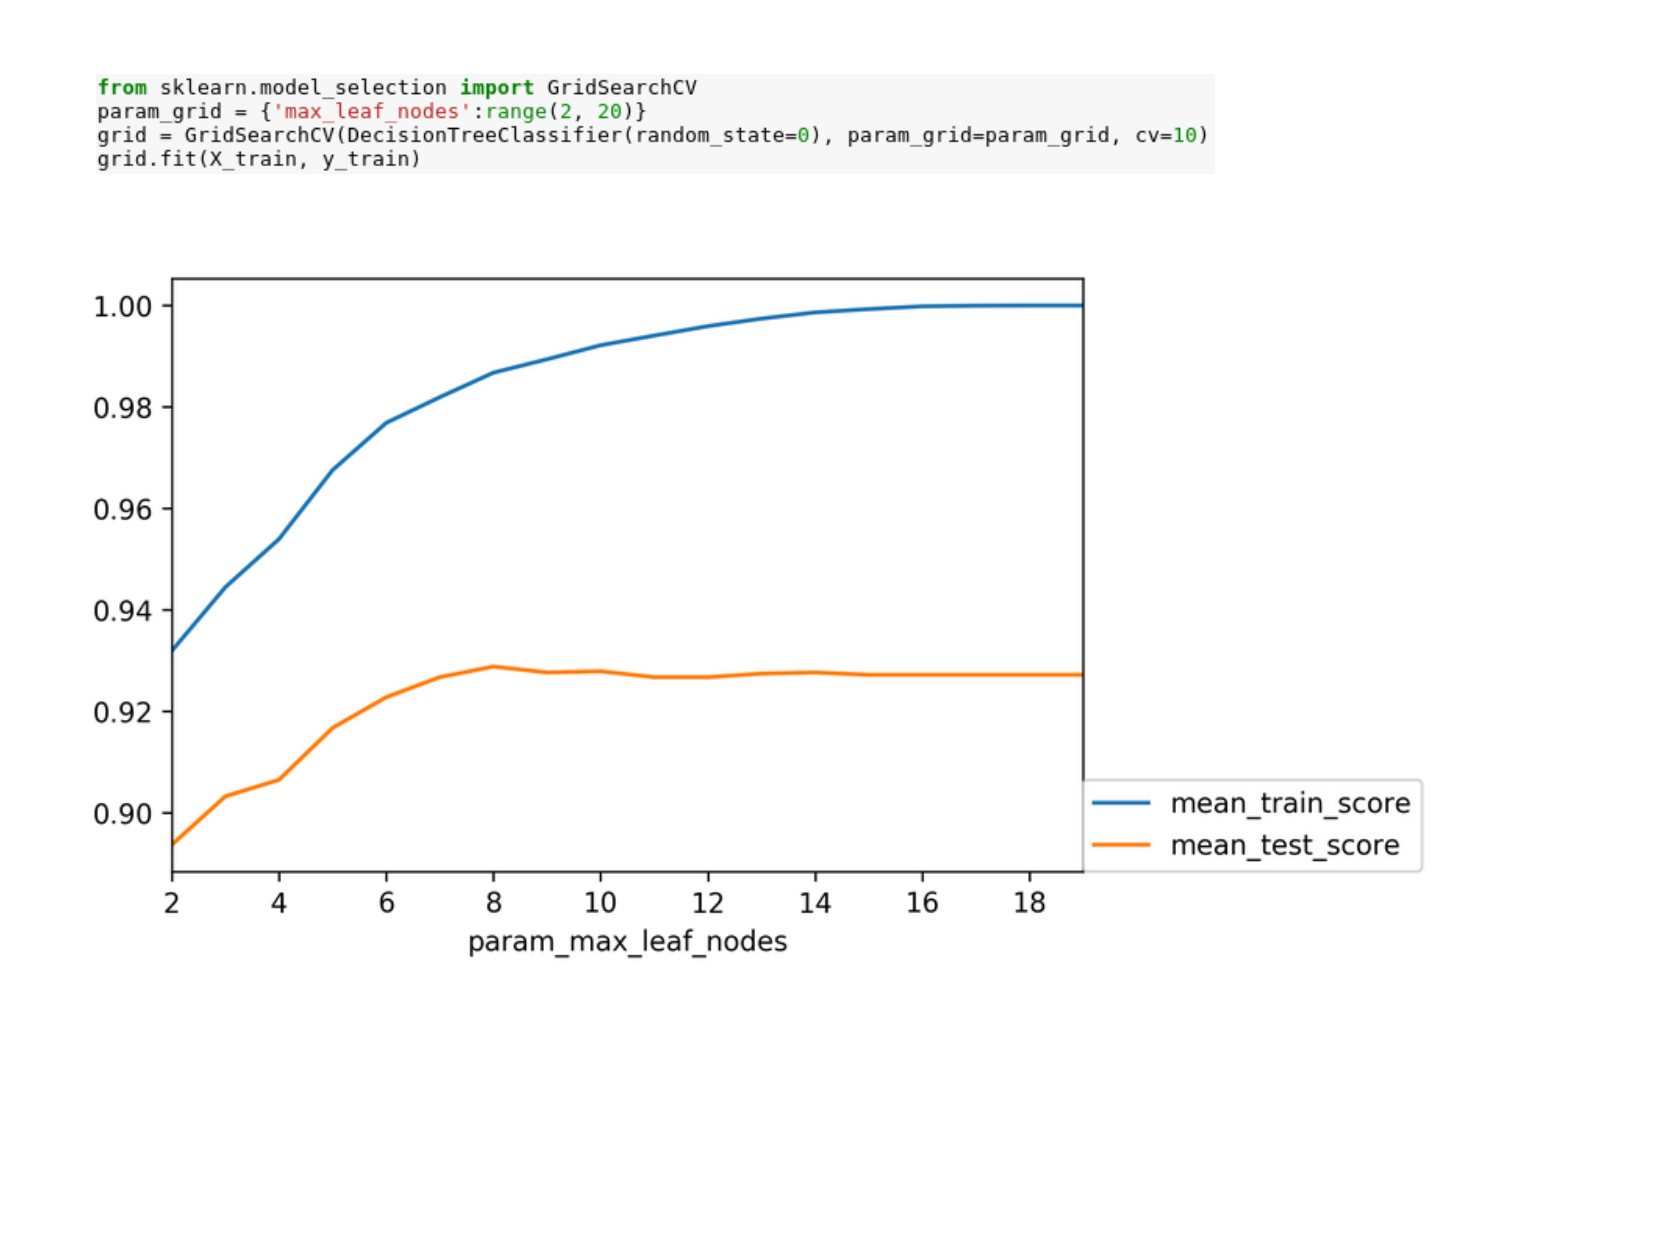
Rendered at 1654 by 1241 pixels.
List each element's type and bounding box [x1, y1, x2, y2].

picture [76, 254, 1456, 971]
picture [96, 74, 1216, 174]
